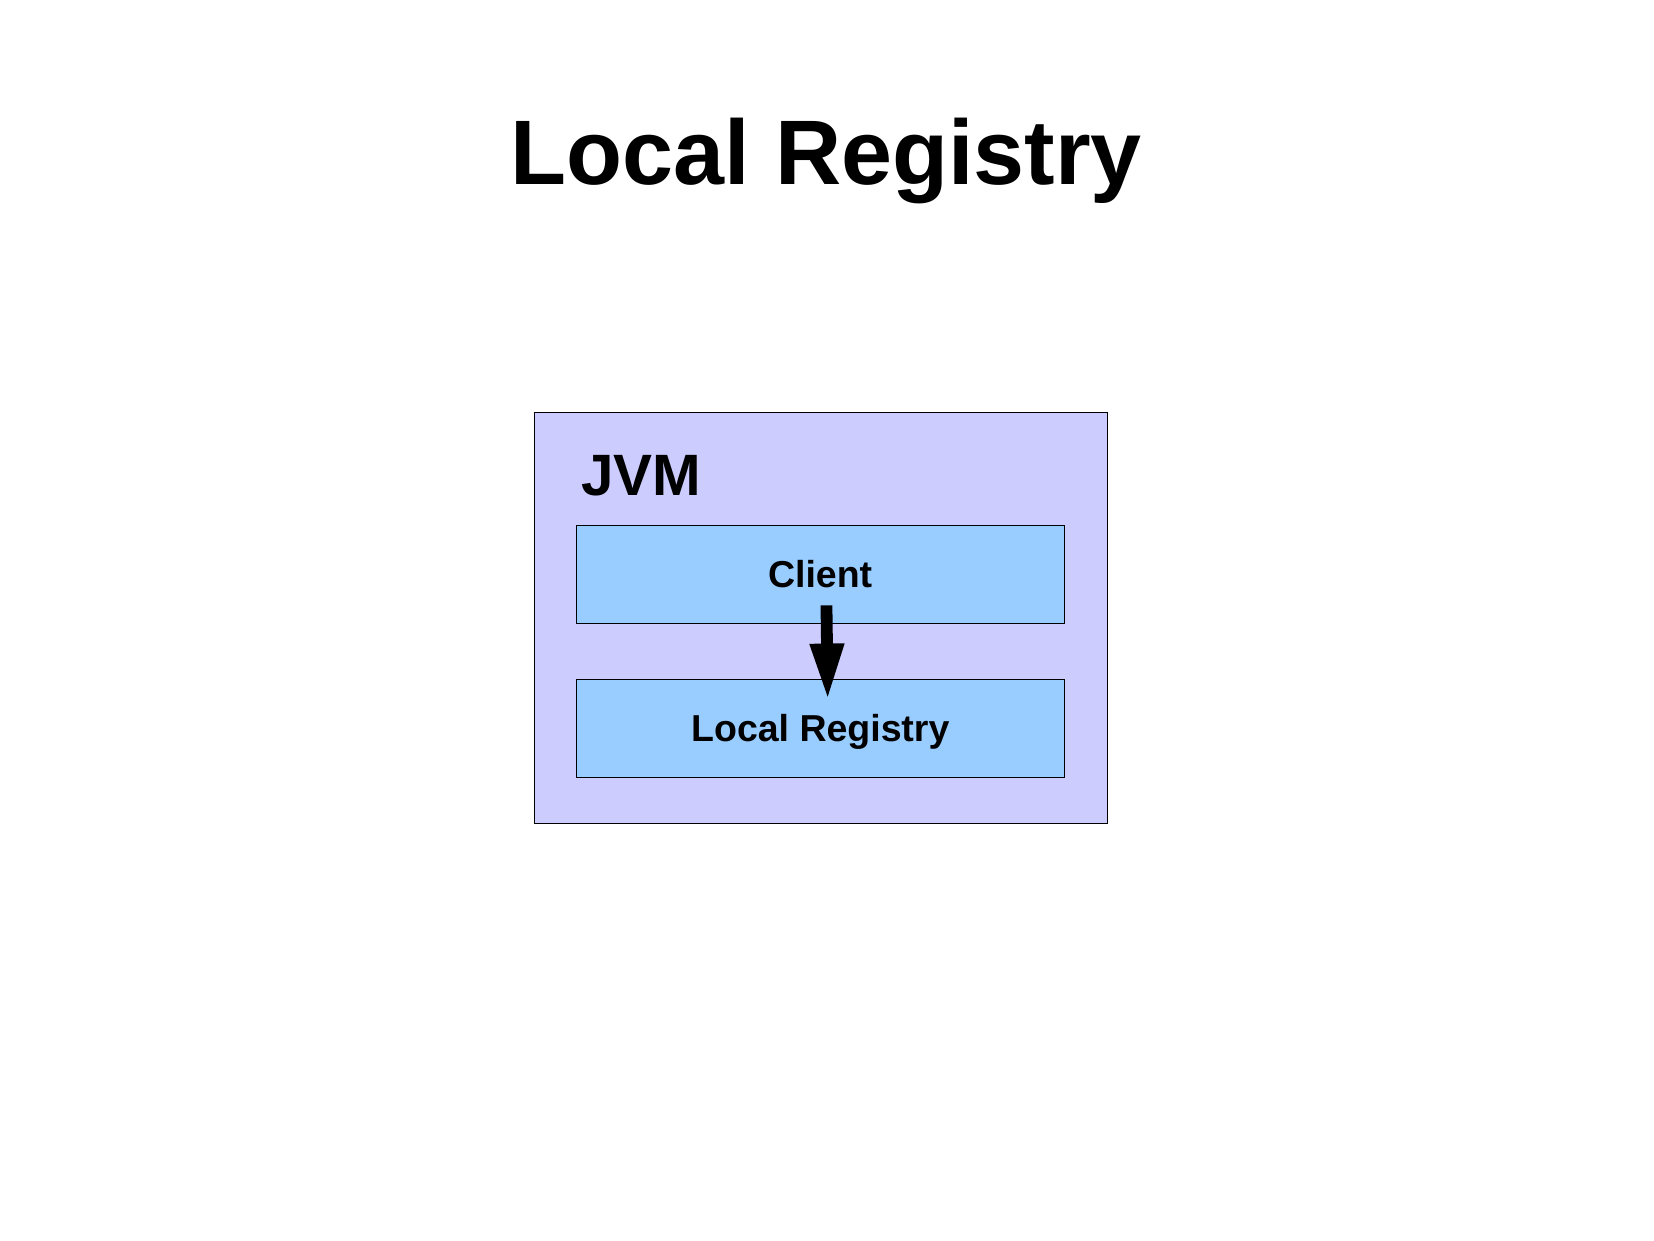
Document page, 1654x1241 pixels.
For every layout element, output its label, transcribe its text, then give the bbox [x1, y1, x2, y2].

text_box Local Registry [576, 679, 1065, 778]
text_box Client [576, 525, 1065, 624]
text_box JVM [566, 435, 716, 517]
text_box [534, 412, 1108, 824]
title Local Registry [82, 49, 1571, 257]
